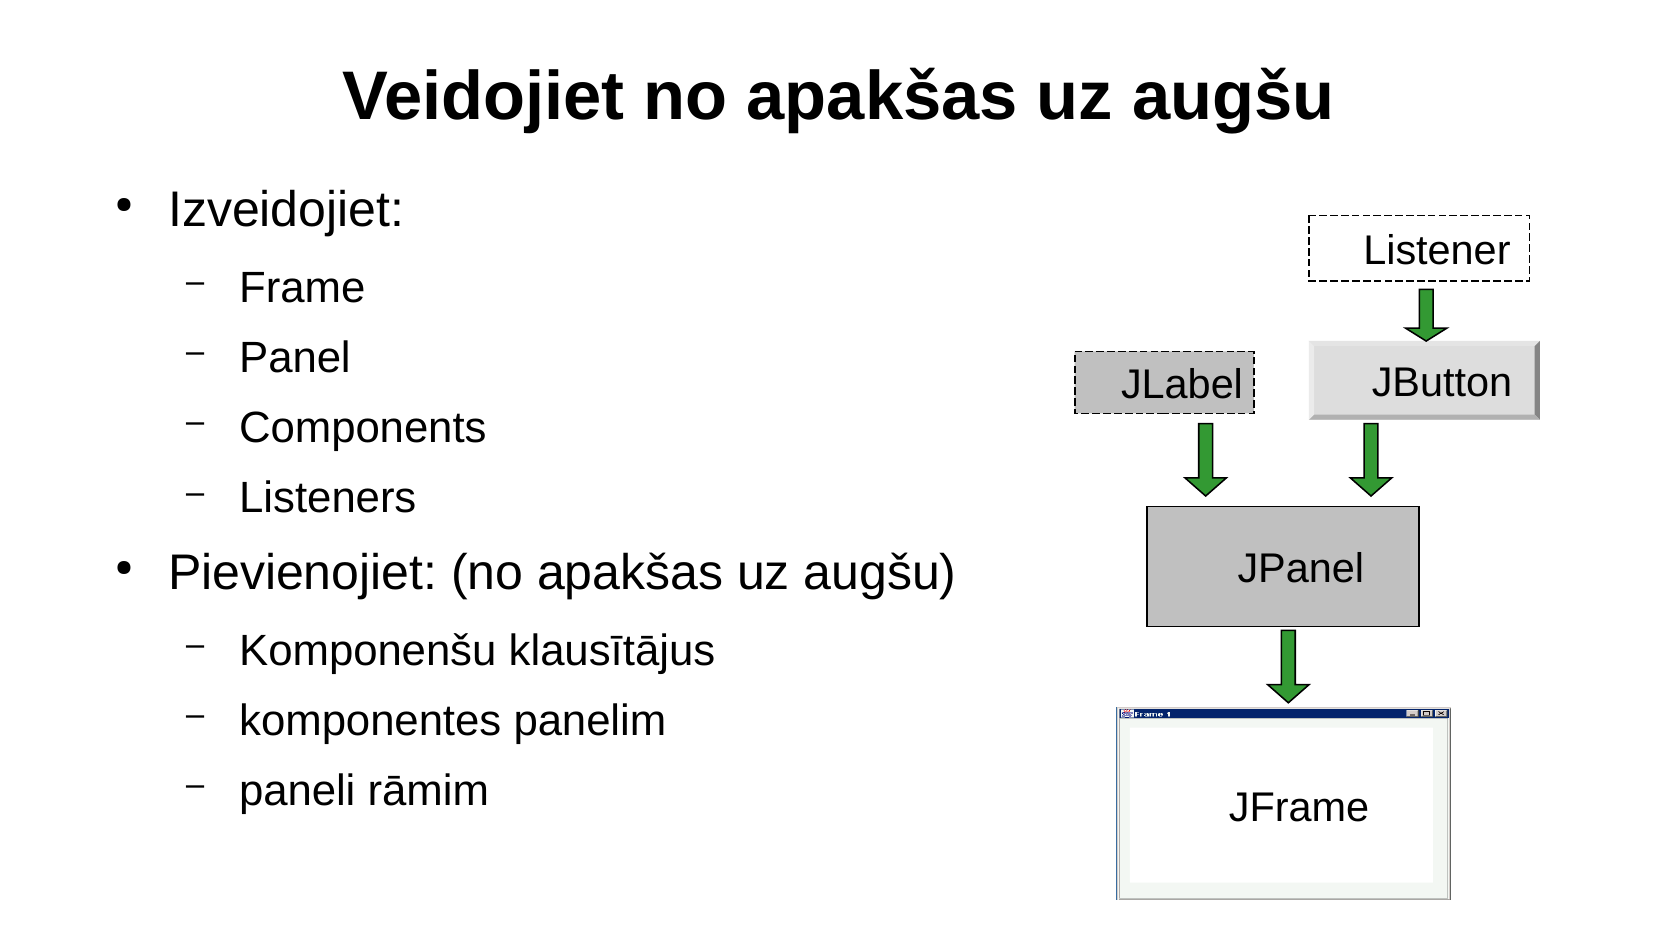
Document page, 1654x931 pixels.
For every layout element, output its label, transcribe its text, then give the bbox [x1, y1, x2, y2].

text_box [1185, 423, 1227, 497]
chart [1116, 707, 1451, 900]
text_box JPanel [1147, 506, 1420, 627]
text_box [1267, 630, 1310, 703]
text_box [1405, 289, 1447, 342]
text_box JLabel [1074, 351, 1254, 414]
list Izveidojiet: Frame Panel Components Listeners Pievienojiet: (no apakšas uz augšu) Komponenšu klausītājus komponentes panelim paneli rāmim [82, 168, 1538, 889]
text_box JButton [1315, 347, 1534, 414]
text_box [1350, 423, 1392, 497]
text_box Listener [1308, 215, 1530, 281]
text_box JFrame [1129, 727, 1433, 883]
title Veidojiet no apakšas uz augšu [82, 37, 1571, 147]
